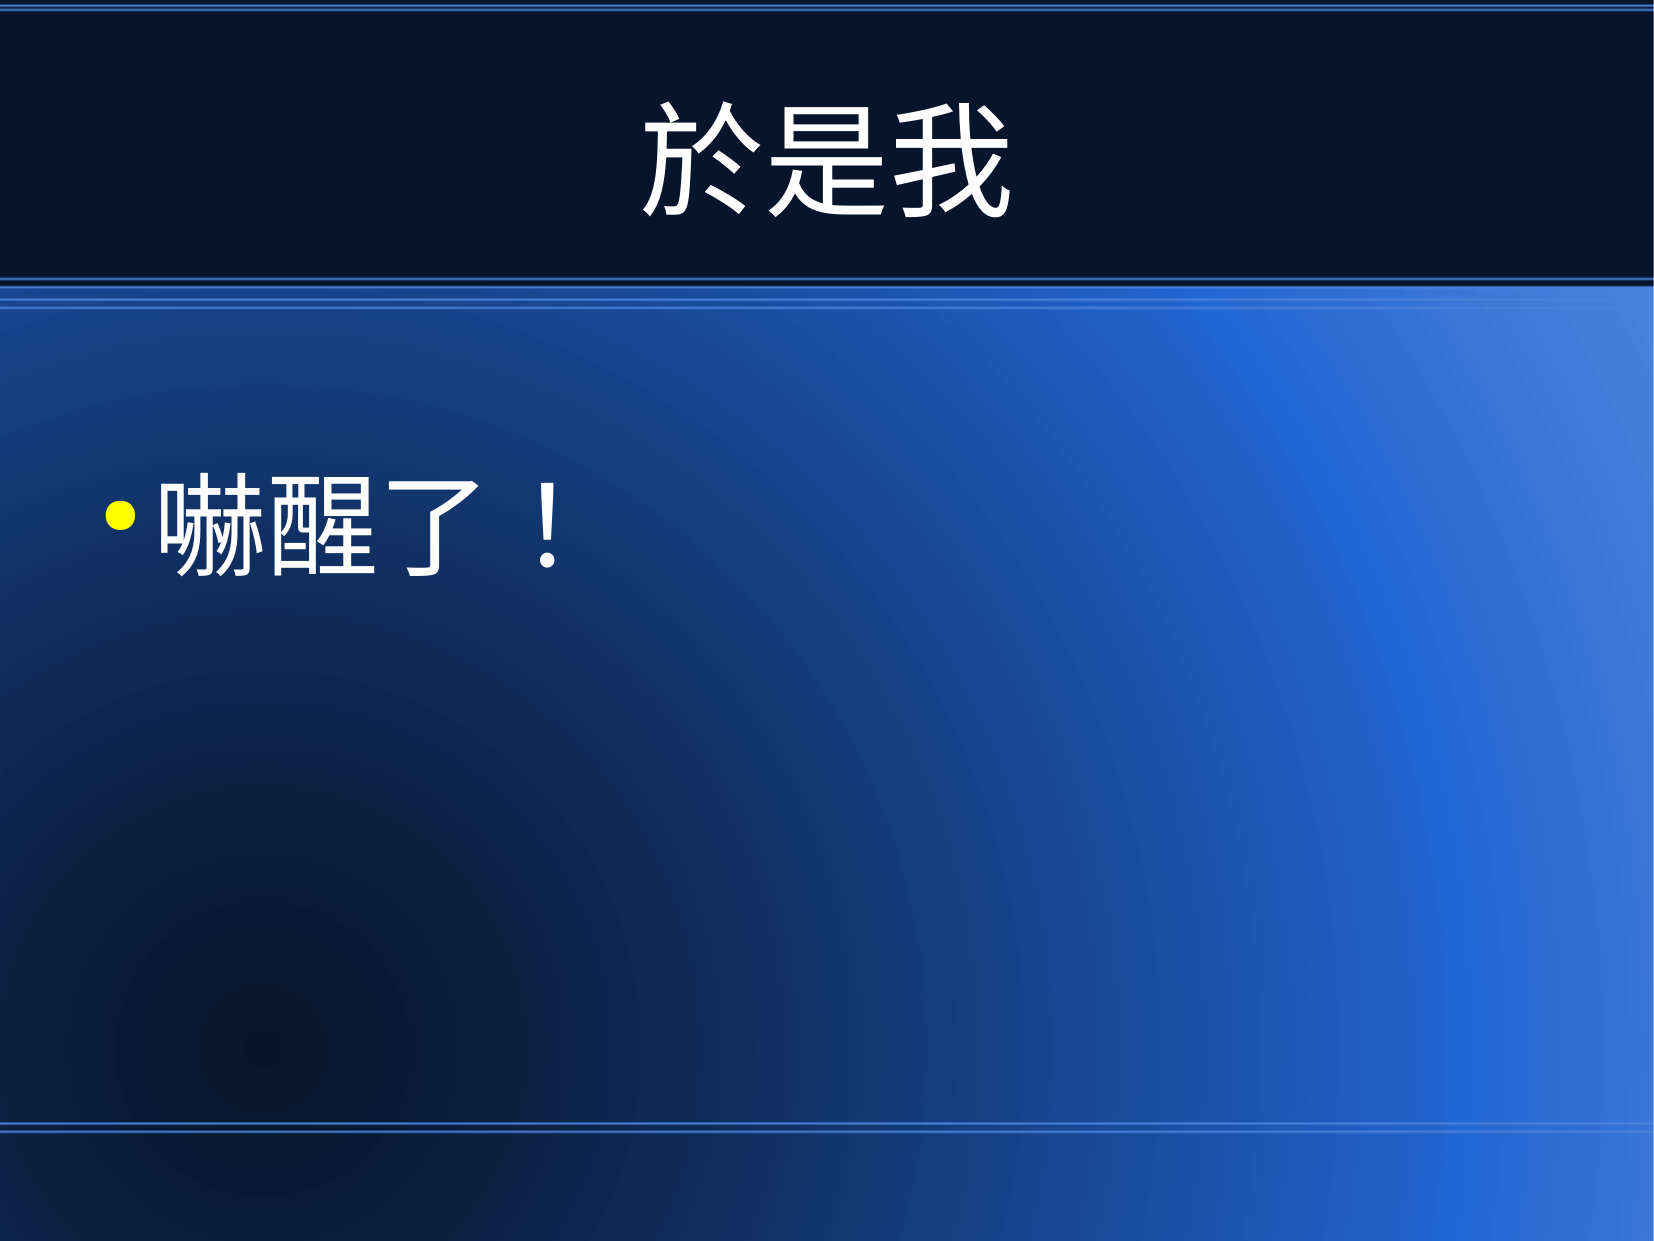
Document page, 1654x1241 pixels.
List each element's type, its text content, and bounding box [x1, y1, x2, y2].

picture [0, 0, 1654, 1241]
list 嚇醒了！ [82, 355, 1571, 1241]
title 於是我 [82, 49, 1571, 257]
